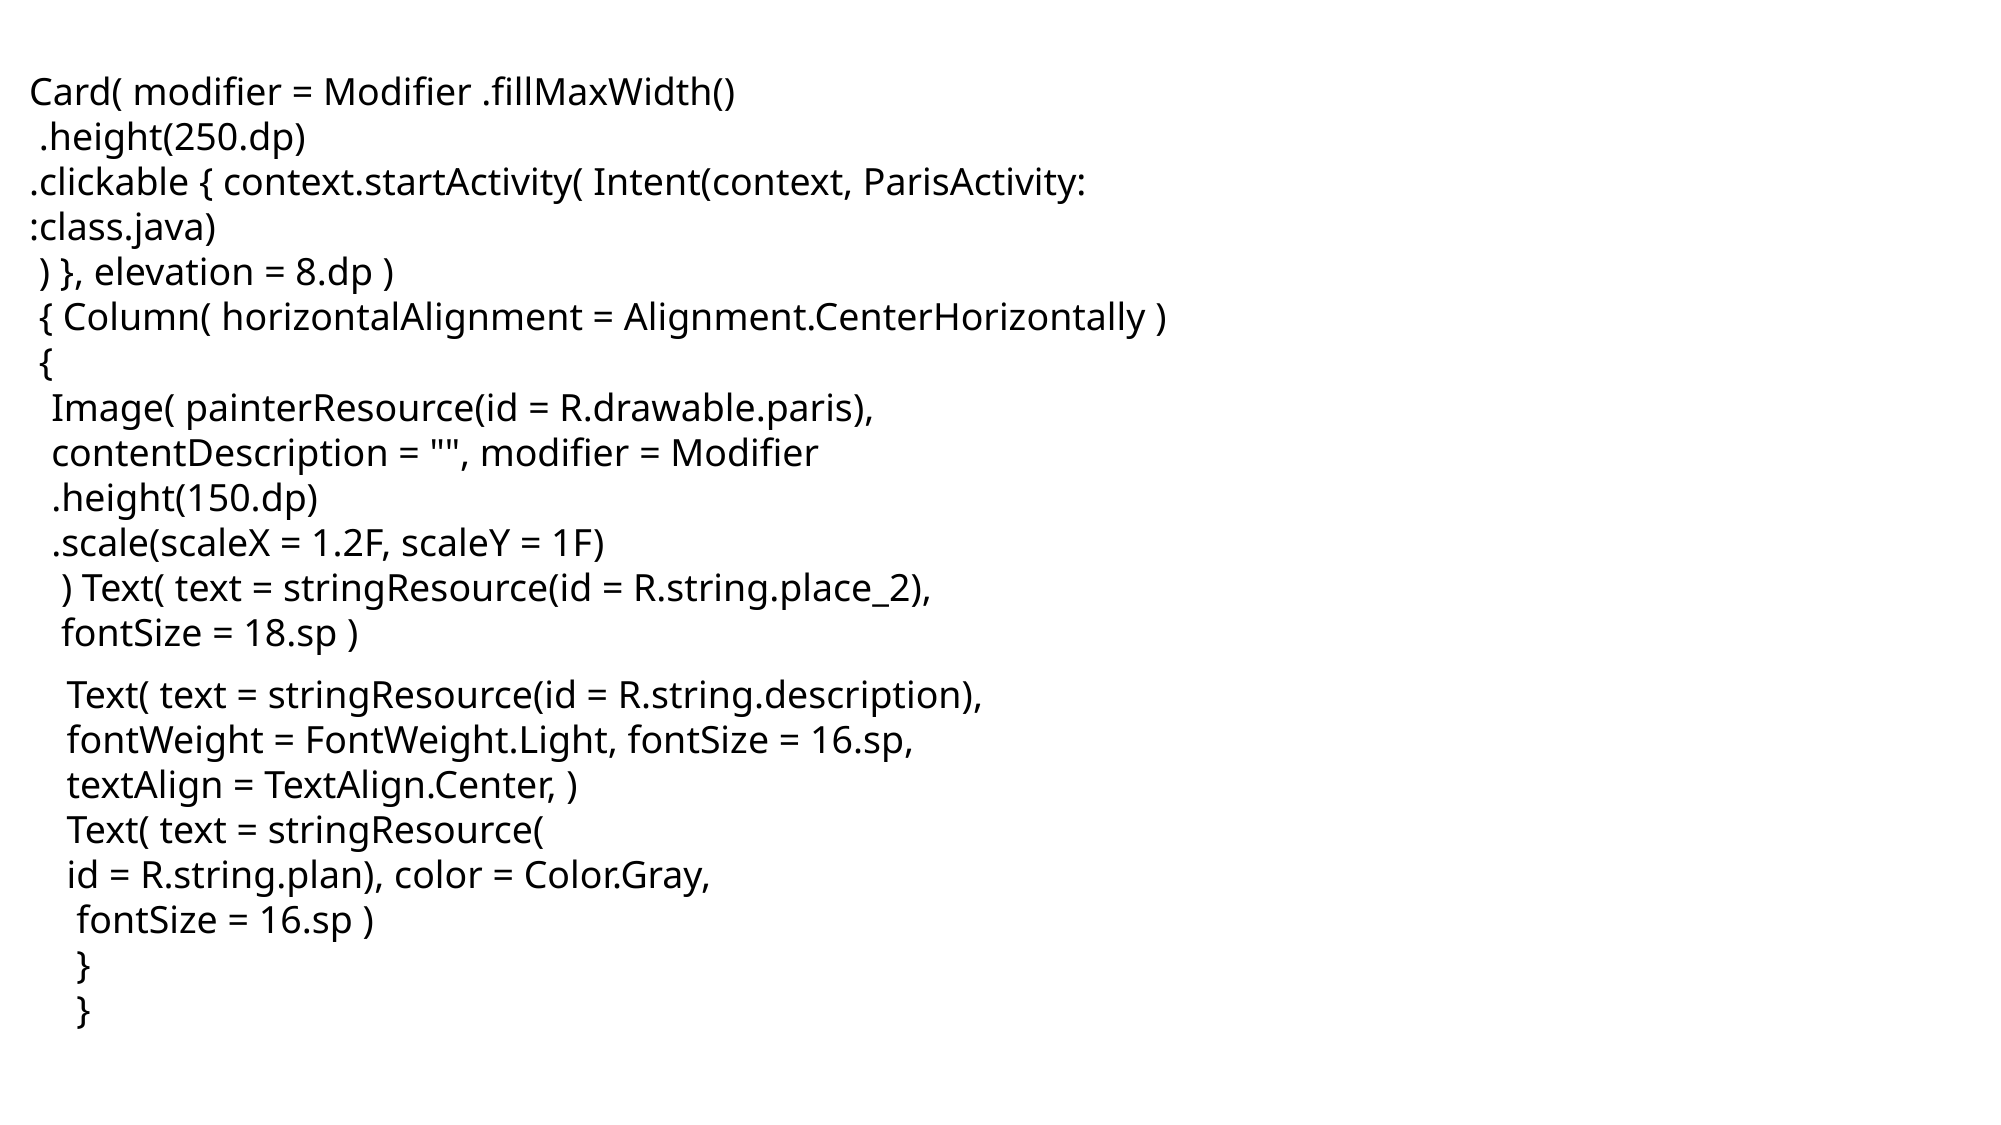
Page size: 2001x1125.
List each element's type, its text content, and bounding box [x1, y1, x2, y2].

text_box Card( modifier = Modifier .fillMaxWidth() .height(250.dp) .clickable { context.startActivity( Intent(context, ParisActivity: :class.java) ) }, elevation = 8.dp ) { Column( horizontalAlignment = Alignment.CenterHorizontally ) { [14, 15, 1384, 395]
text_box Image( painterResource(id = R.drawable.paris), contentDescription = "", modifier = Modifier .height(150.dp) .scale(scaleX = 1.2F, scaleY = 1F) ) Text( text = stringResource(id = R.string.place_2), fontSize = 18.sp ) [36, 331, 1181, 665]
text_box Text( text = stringResource(id = R.string.description), fontWeight = FontWeight.Light, fontSize = 16.sp, textAlign = TextAlign.Center, ) Text( text = stringResource( id = R.string.plan), color = Color.Gray, fontSize = 16.sp ) } } [51, 618, 1068, 1044]
